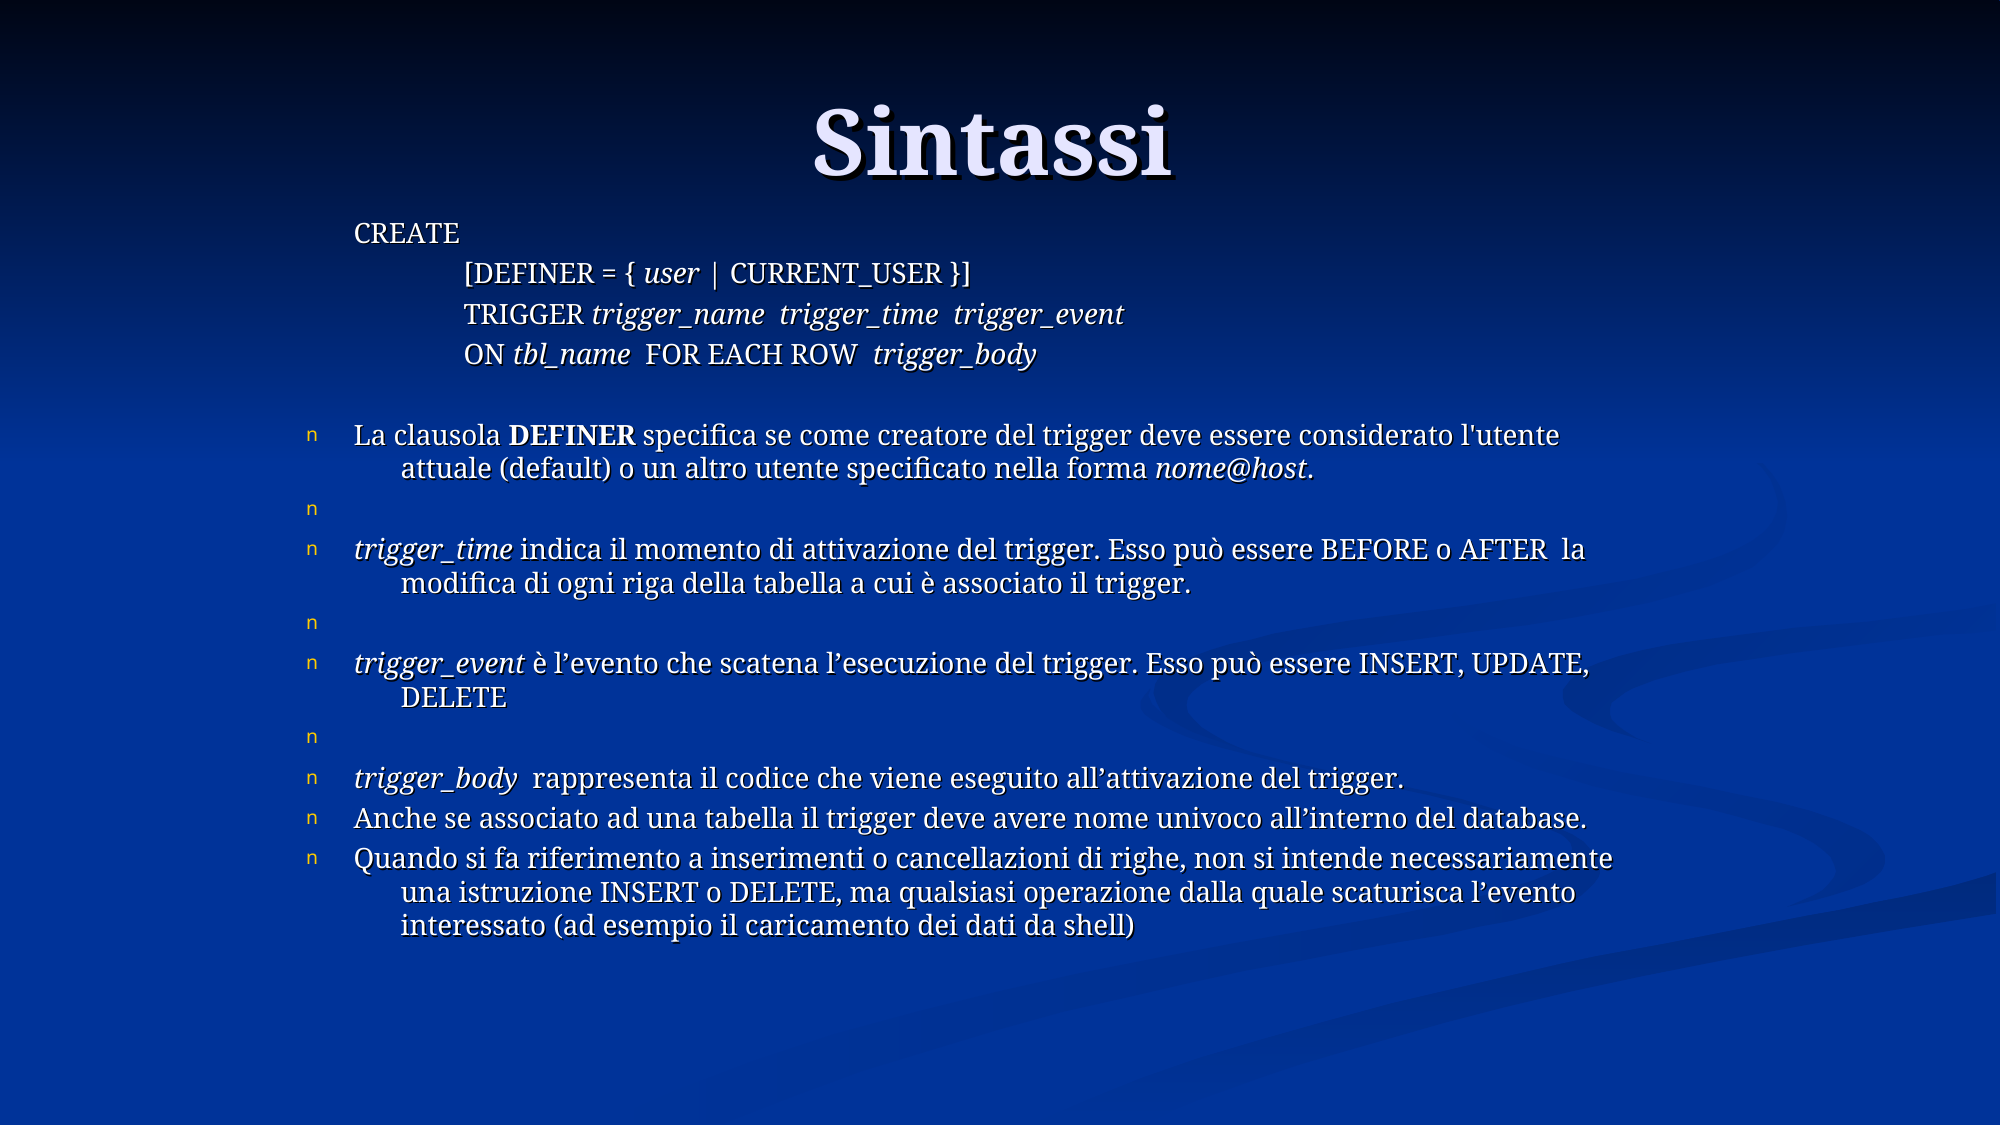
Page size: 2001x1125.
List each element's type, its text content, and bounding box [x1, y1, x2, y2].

list CREATE [DEFINER = { user | CURRENT_USER }] TRIGGER trigger_name trigger_time trigger_event ON tbl_name FOR EACH ROW trigger_body La clausola DEFINER specifica se come creatore del trigger deve essere considerato l'utente attuale (default) o un altro utente specificato nella forma nome@host. trigger_time indica il momento di attivazione del trigger. Esso può essere BEFORE o AFTER la modifica di ogni riga della tabella a cui è associato il trigger. trigger_event è l’evento che scatena l’esecuzione del trigger. Esso può essere INSERT, UPDATE, DELETE trigger_body rappresenta il codice che viene eseguito all’attivazione del trigger. Anche se associato ad una tabella il trigger deve avere nome univoco all’interno del database. Quando si fa riferimento a inserimenti o cancellazioni di righe, non si intende necessariamente una istruzione INSERT o DELETE, ma qualsiasi operazione dalla quale scaturisca l’evento interessato (ad esempio il caricamento dei dati da shell) [291, 208, 1642, 951]
title Sintassi [99, 45, 1900, 233]
